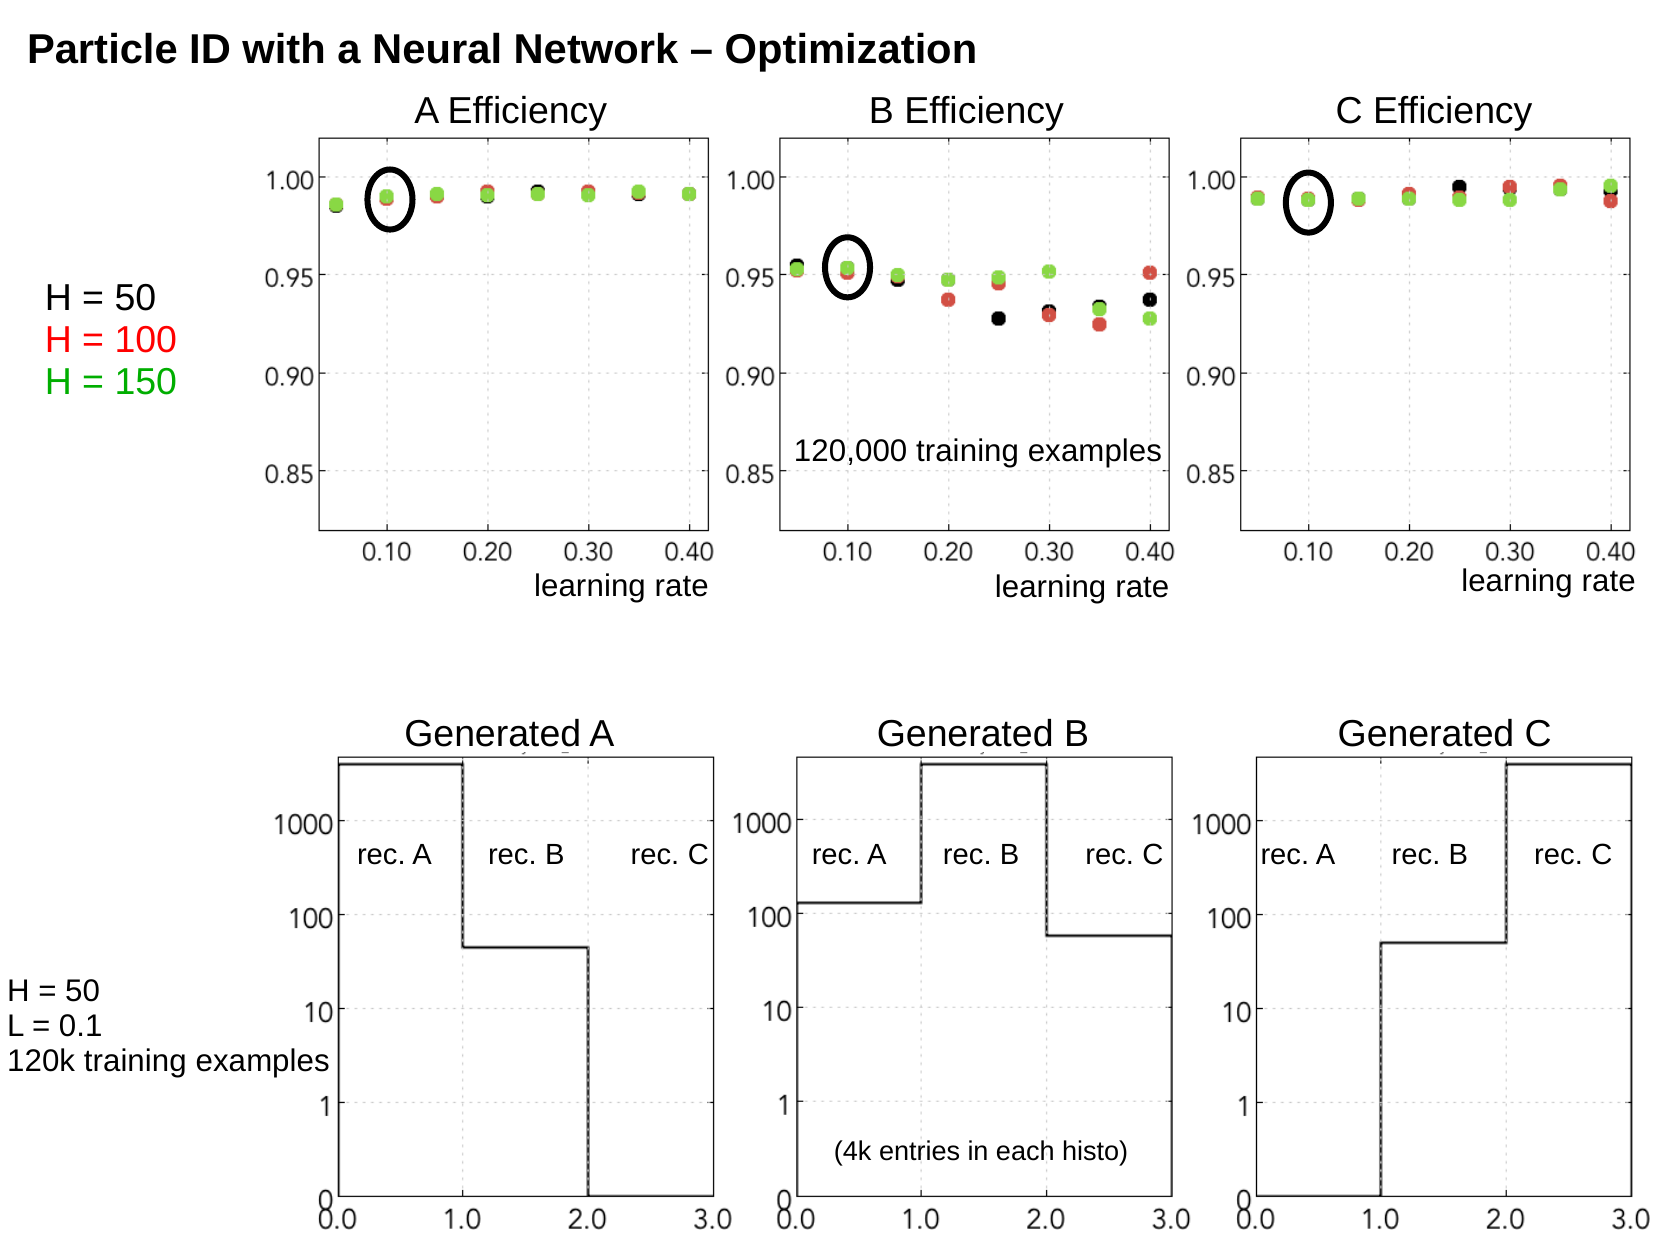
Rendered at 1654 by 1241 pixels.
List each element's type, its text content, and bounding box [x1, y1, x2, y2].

text_box Generated A [389, 705, 661, 762]
picture [271, 752, 1650, 1237]
text_box C Efficiency [1320, 81, 1576, 139]
text_box (4k entries in each histo) [819, 1128, 1171, 1174]
text_box Particle ID with a Neural Network – Optimization [12, 18, 1516, 80]
text_box B Efficiency [854, 81, 1110, 139]
text_box 120,000 training examples [779, 425, 1290, 475]
text_box learning rate [979, 561, 1288, 611]
text_box A Efficiency [399, 81, 655, 139]
text_box learning rate [1446, 555, 1654, 606]
text_box H = 50 L = 0.1 120k training examples [0, 965, 391, 1085]
picture [260, 133, 1640, 570]
text_box Generated C [1322, 705, 1594, 762]
text_box rec. A rec. B rec. C [342, 830, 725, 879]
text_box H = 50 H = 100 H = 150 [30, 268, 256, 434]
text_box learning rate [519, 561, 827, 611]
text_box rec. A rec. B rec. C [797, 830, 1179, 879]
text_box Generated B [862, 705, 1133, 762]
text_box rec. A rec. B rec. C [1245, 830, 1628, 879]
